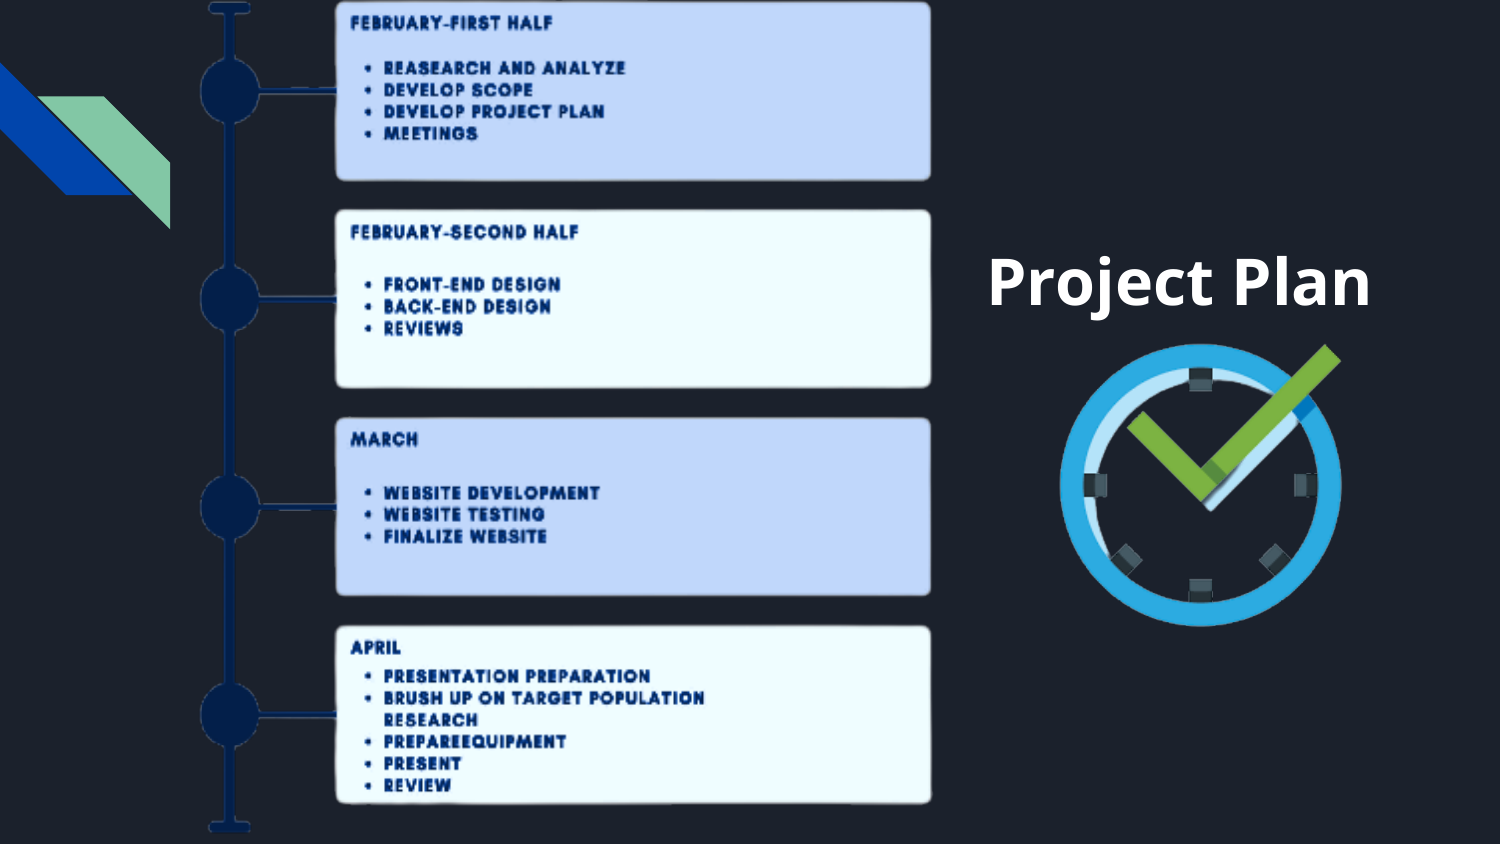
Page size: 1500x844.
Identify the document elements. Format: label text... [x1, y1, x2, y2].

picture [174, 0, 958, 844]
picture [1025, 309, 1377, 662]
title Project Plan [971, 225, 1431, 376]
